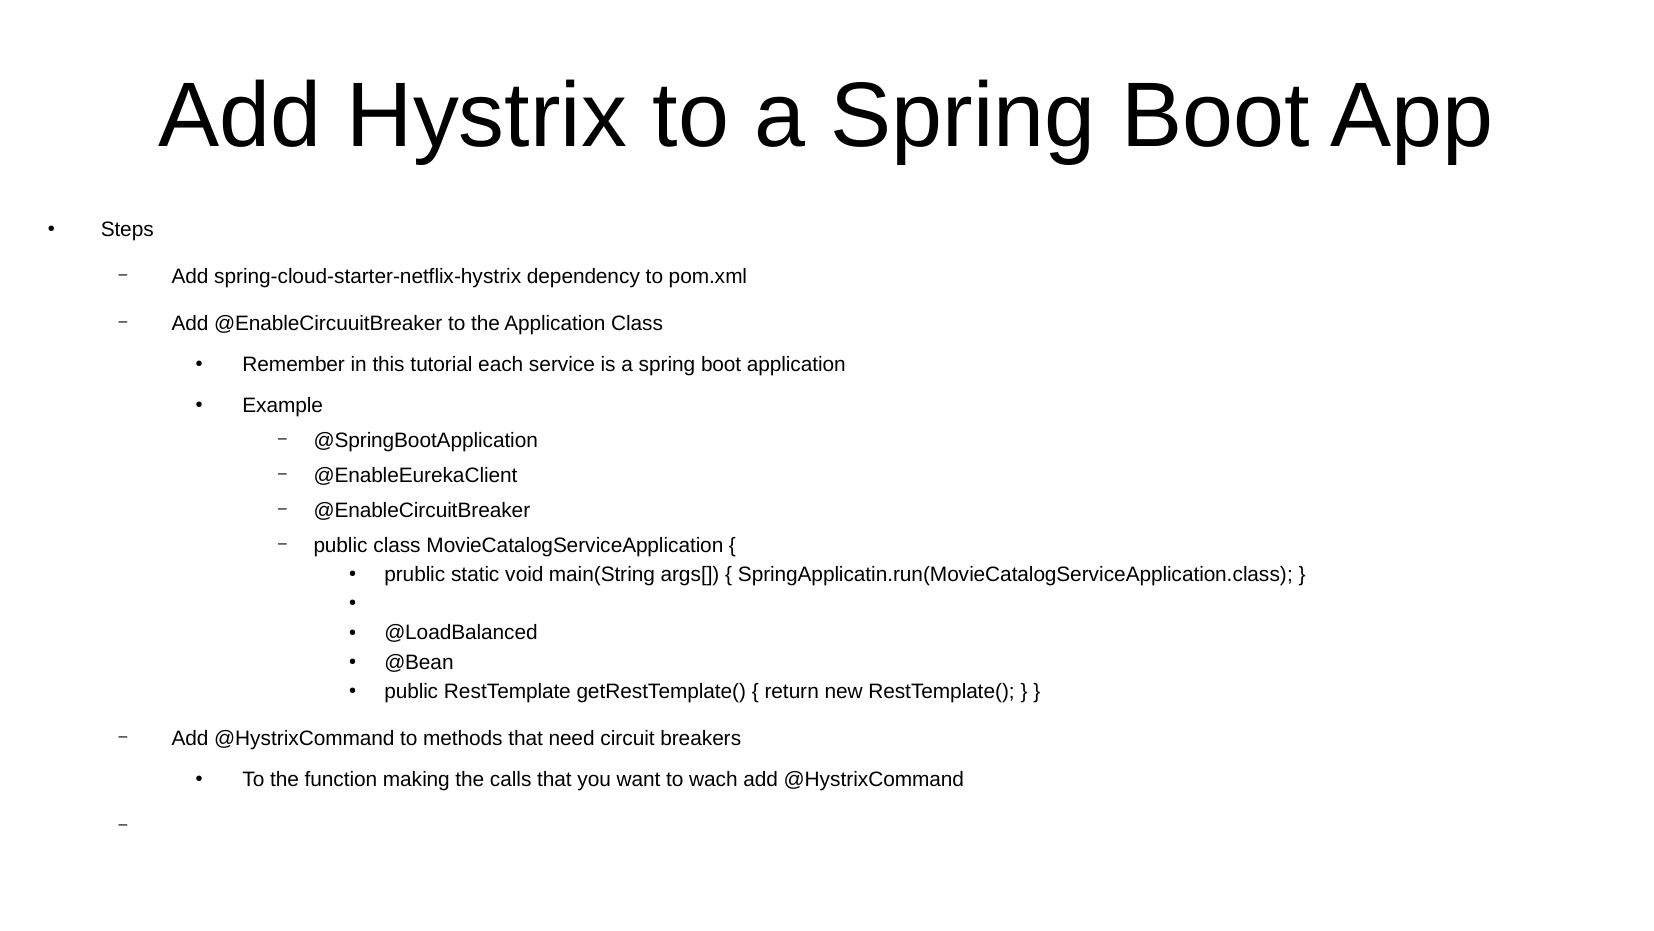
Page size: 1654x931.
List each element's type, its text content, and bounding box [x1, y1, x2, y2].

title Add Hystrix to a Spring Boot App [82, 37, 1571, 193]
list Steps Add spring-cloud-starter-netflix-hystrix dependency to pom.xml Add @EnableCircuuitBreaker to the Application Class Remember in this tutorial each service is a spring boot application Example @SpringBootApplication @EnableEurekaClient @EnableCircuitBreaker public class MovieCatalogServiceApplication { prublic static void main(String args[]) { SpringApplicatin.run(MovieCatalogServiceApplication.class); } @LoadBalanced @Bean public RestTemplate getRestTemplate() { return new RestTemplate(); } } Add @HystrixCommand to methods that need circuit breakers To the function making the calls that you want to wach add @HystrixCommand [30, 217, 1571, 916]
